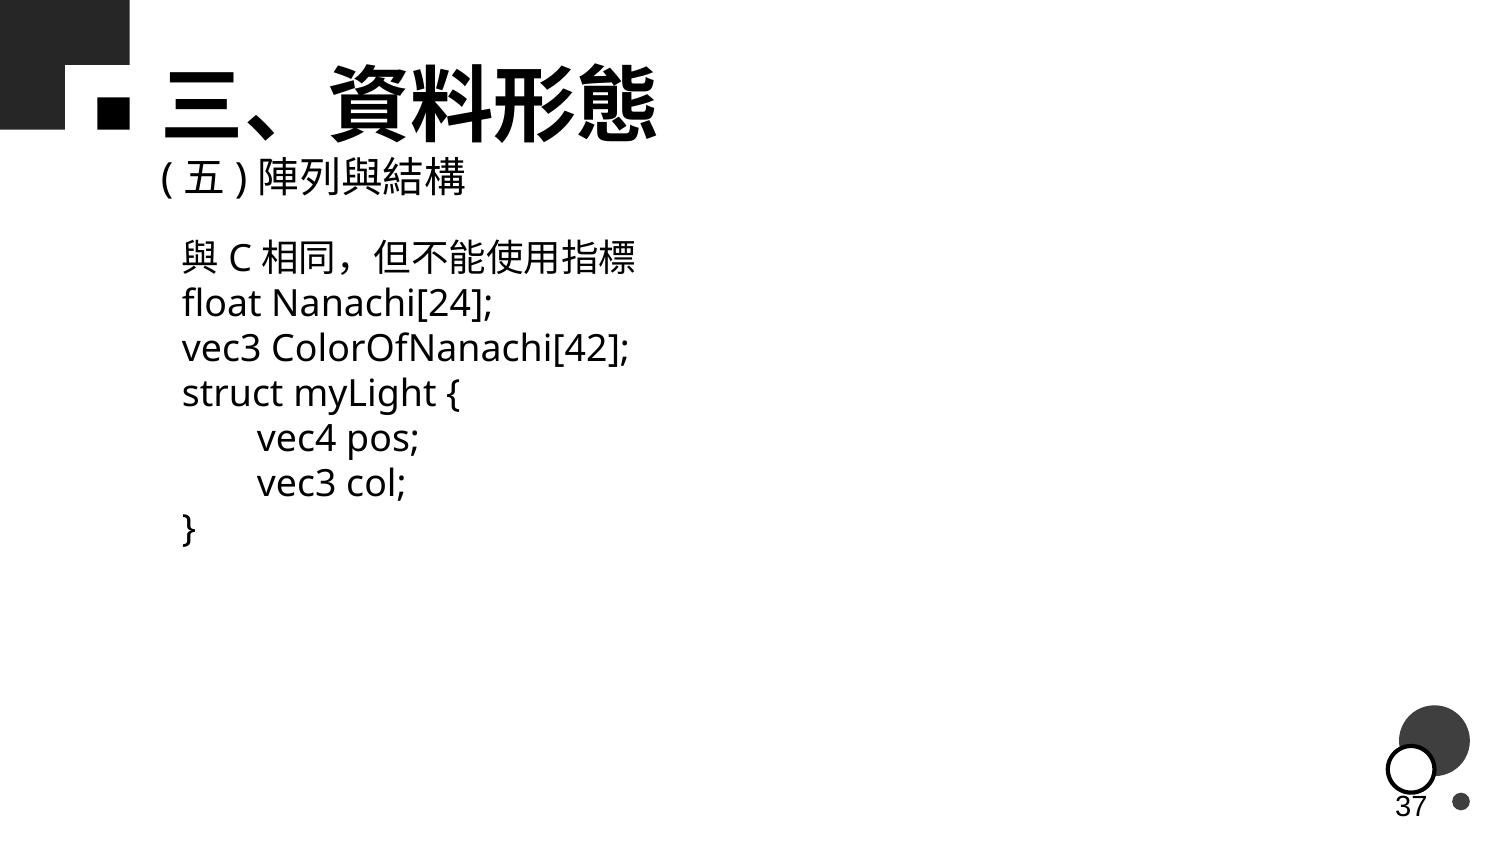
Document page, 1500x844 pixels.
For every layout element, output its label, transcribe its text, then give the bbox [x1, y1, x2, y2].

text_box [1452, 792, 1470, 811]
text_box [0, 0, 130, 130]
text_box [1387, 705, 1470, 782]
text_box [97, 97, 130, 130]
text_box (五)陣列與結構 [145, 143, 714, 209]
title 三、資料形態 [145, 32, 845, 173]
text_box 與C相同，但不能使用指標 float Nanachi[24]; vec3 ColorOfNanachi[42]; struct myLight { vec4 pos; vec3 col; } [166, 226, 917, 557]
slide_number <number> [1092, 782, 1443, 827]
